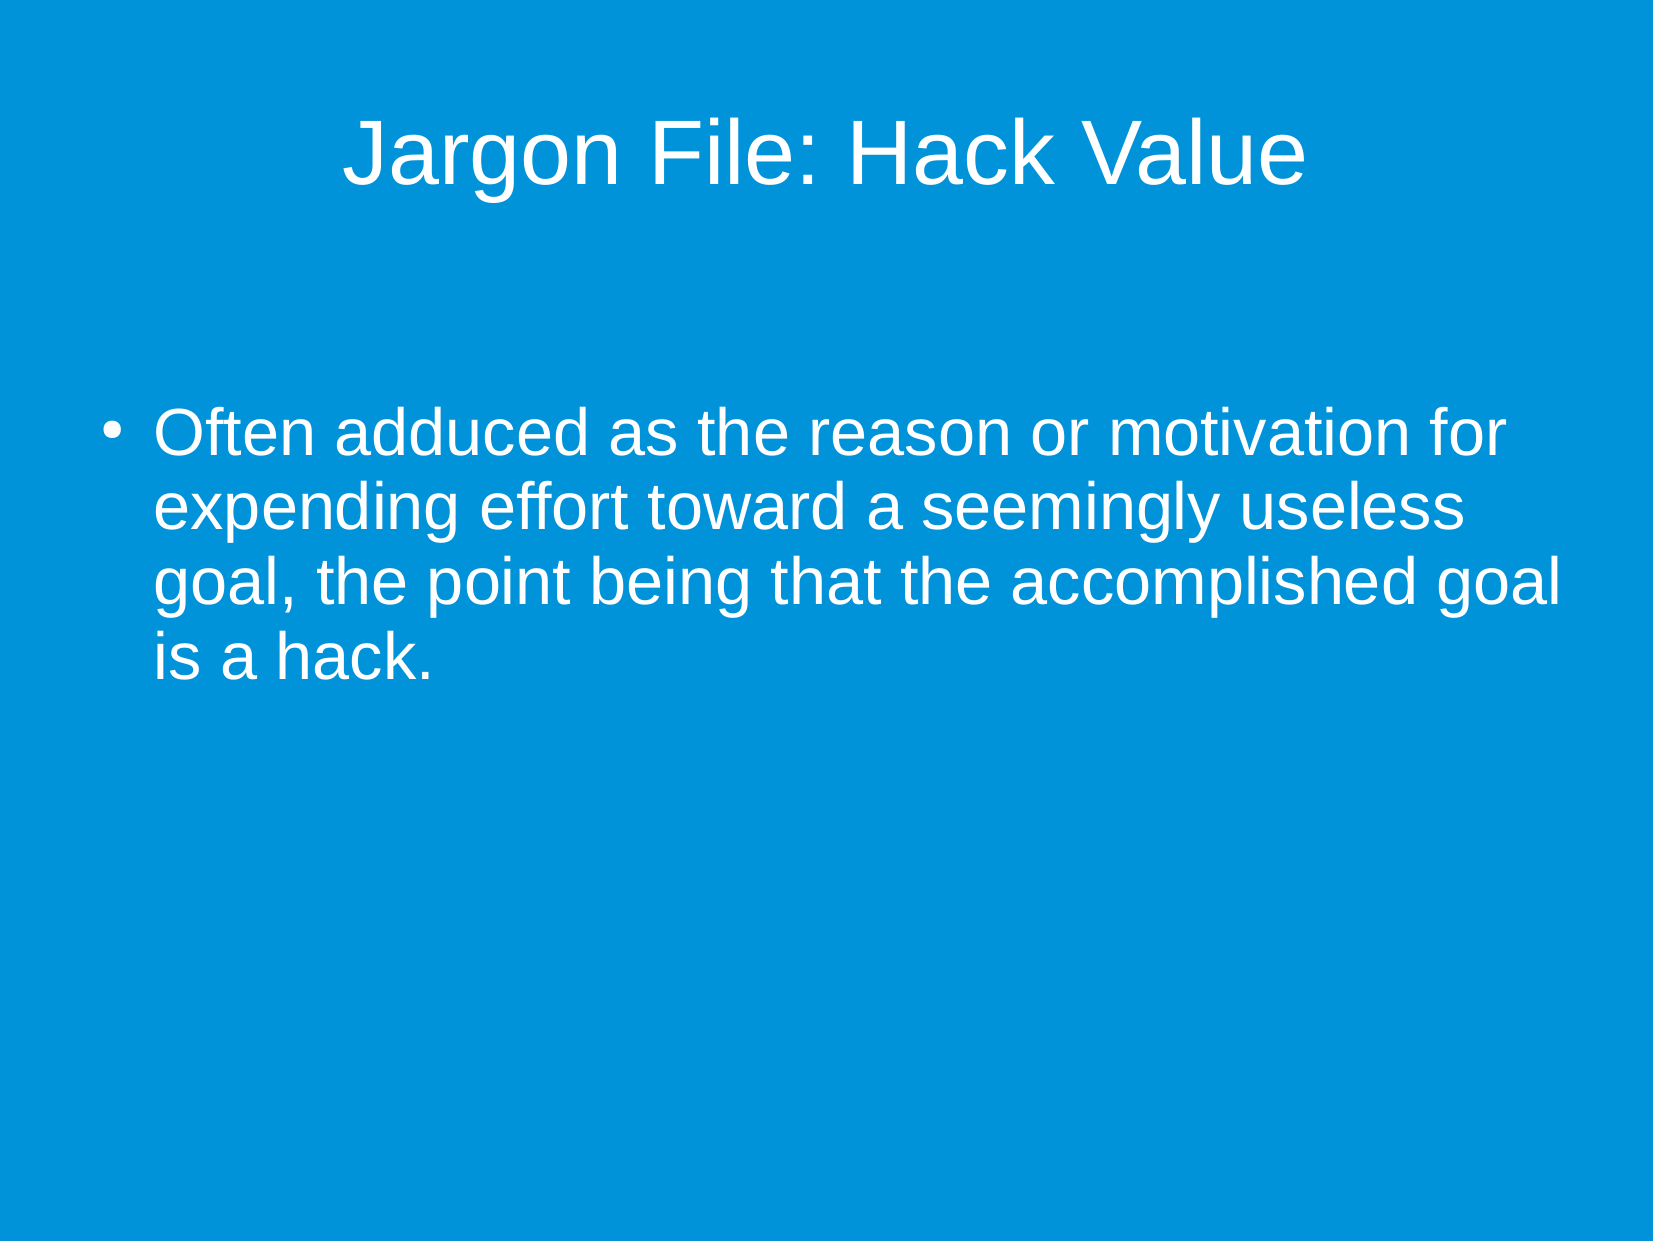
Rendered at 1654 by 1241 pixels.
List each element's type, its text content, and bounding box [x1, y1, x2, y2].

title Jargon File: Hack Value [82, 49, 1571, 257]
list Often adduced as the reason or motivation for expending effort toward a seemingly useless goal, the point being that the accomplished goal is a hack. [82, 290, 1571, 1010]
